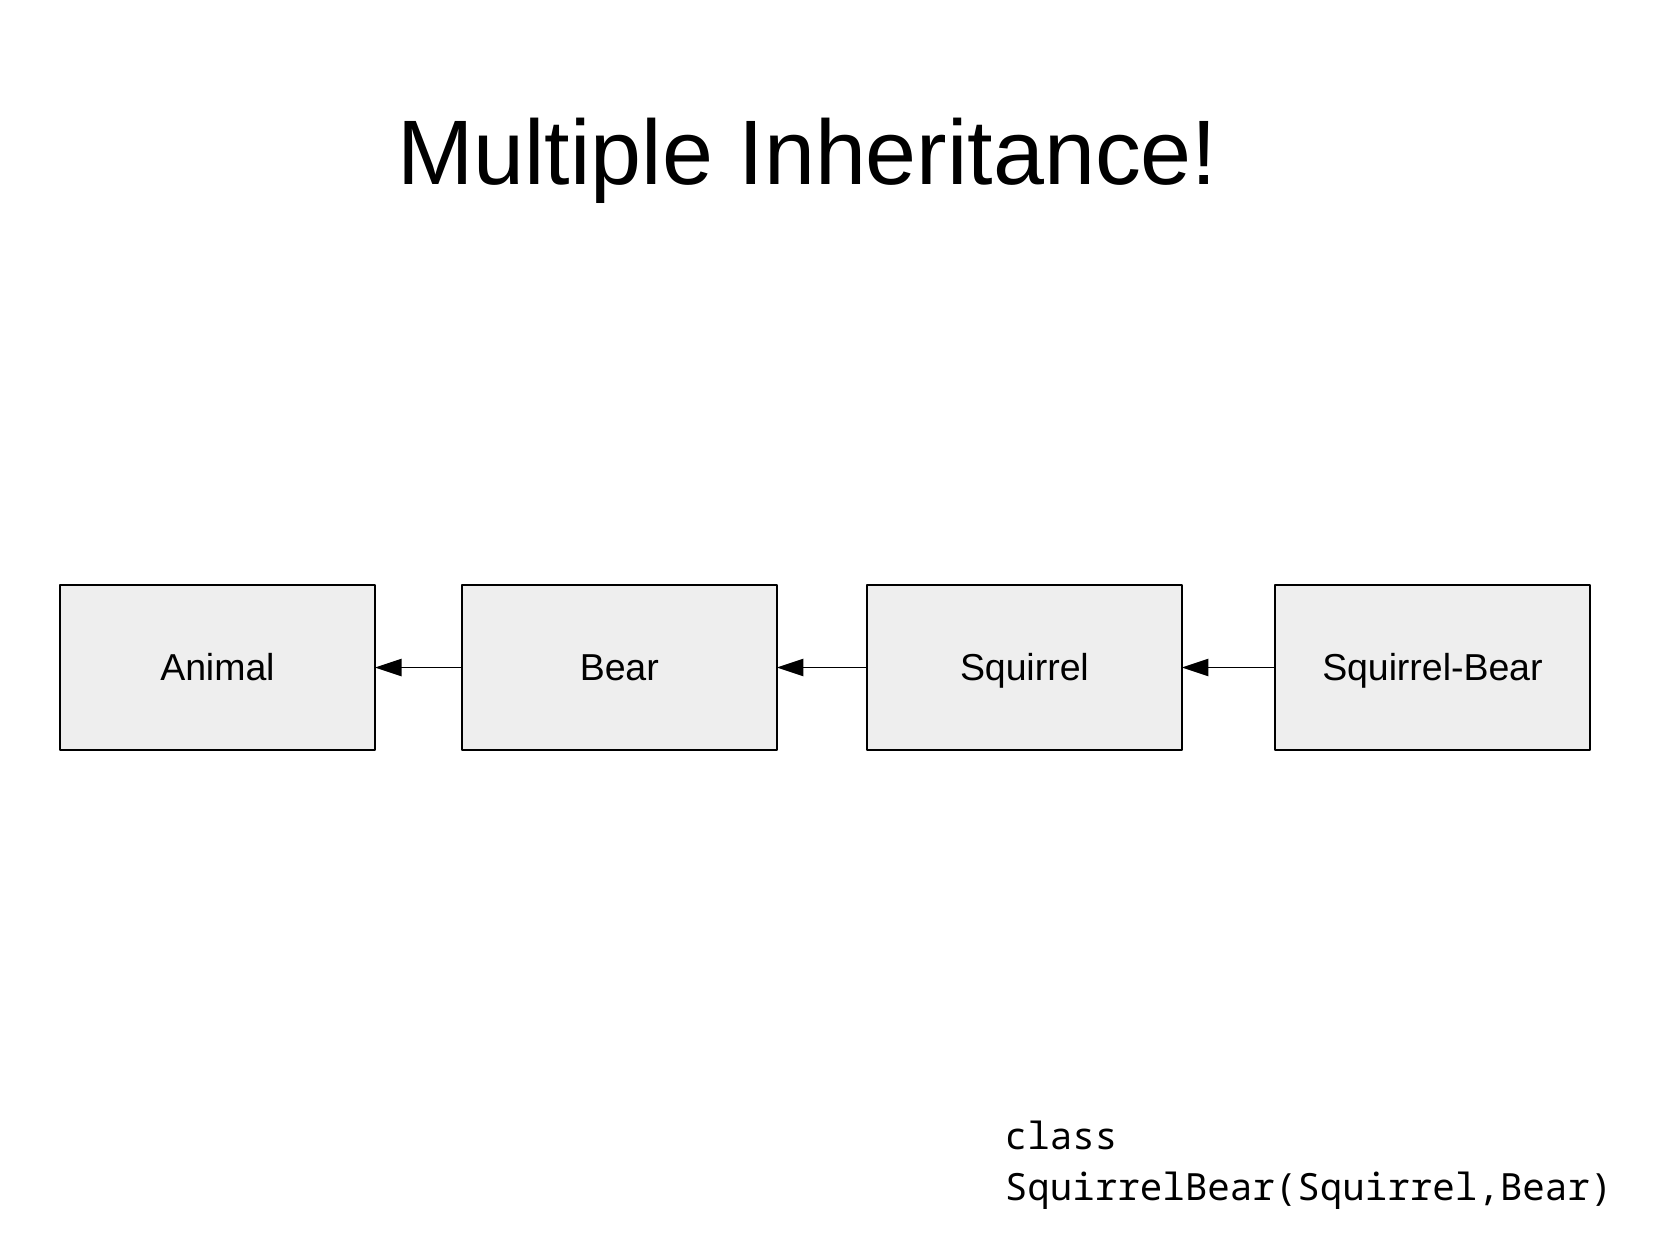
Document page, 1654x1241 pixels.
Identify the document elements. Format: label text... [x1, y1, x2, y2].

text_box Squirrel-Bear [1275, 585, 1591, 751]
text_box Animal [60, 585, 376, 751]
text_box Bear [461, 585, 777, 751]
title Multiple Inheritance! [45, 49, 1571, 257]
text_box Squirrel [866, 585, 1182, 751]
text_box class SquirrelBear(Squirrel,Bear) [990, 1102, 1654, 1156]
